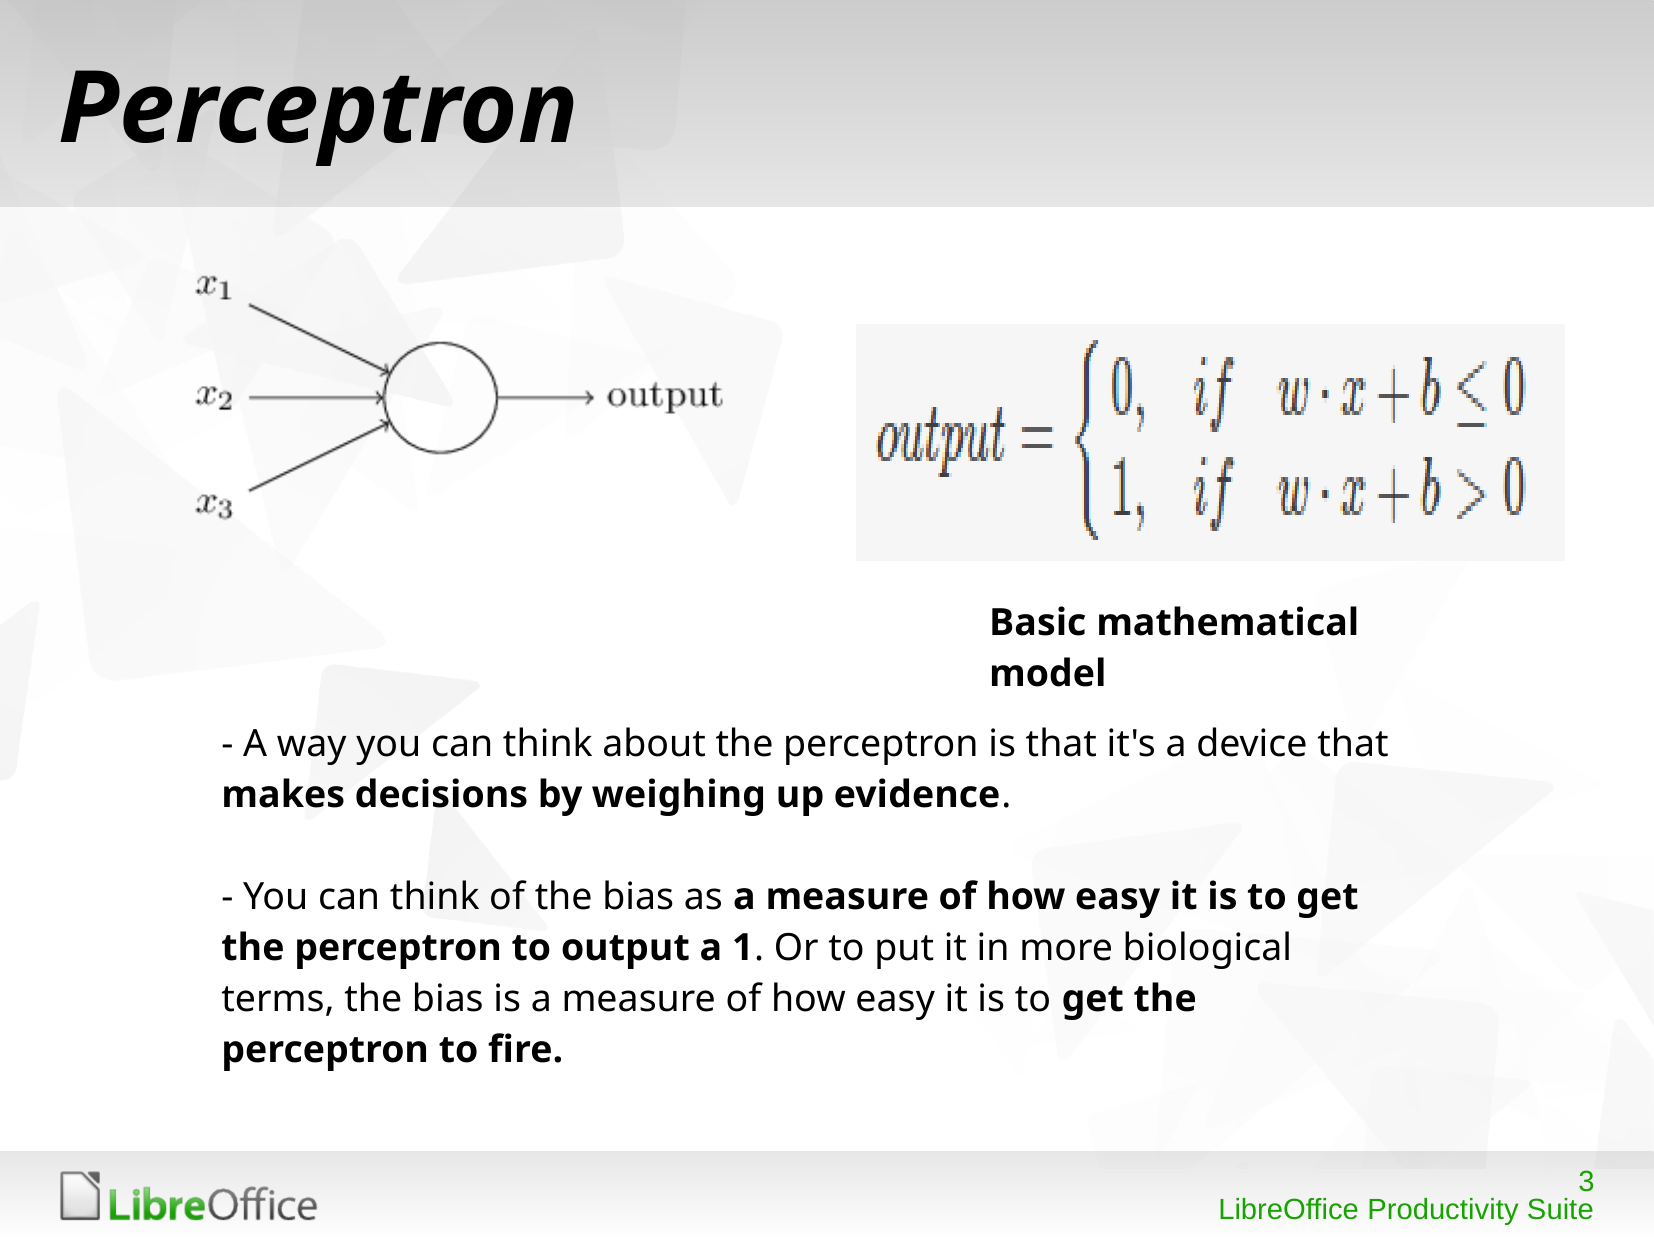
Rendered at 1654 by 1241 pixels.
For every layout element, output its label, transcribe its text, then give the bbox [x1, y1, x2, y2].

text_box [920, 995, 929, 1007]
text_box [730, 995, 742, 1009]
text_box [834, 995, 840, 1008]
text_box [821, 995, 827, 1006]
text_box [417, 995, 429, 1009]
text_box [387, 995, 397, 999]
picture [1068, 995, 1077, 1007]
text_box [1033, 995, 1045, 1009]
text_box [662, 995, 673, 1009]
text_box [535, 1001, 545, 1009]
title Perceptron [59, 29, 1595, 178]
text_box Basic mathematical model [974, 587, 1447, 650]
text_box - A way you can think about the perceptron is that it's a device that makes decisions by weighing up evidence. - You can think of the bias as a measure of how easy it is to get the perceptron to output a 1. Or to put it in more biological terms, the bias is a measure of how easy it is to get the perceptron to fire. [206, 708, 1418, 995]
picture [41, 1152, 337, 1240]
text_box [147, 738, 1063, 1118]
text_box [240, 995, 250, 999]
text_box [861, 995, 871, 999]
picture [0, 0, 783, 931]
text_box [700, 995, 710, 999]
picture [856, 324, 1654, 1169]
text_box [449, 1001, 459, 1009]
text_box [799, 995, 811, 1009]
text_box [622, 1001, 632, 1009]
text_box [881, 1001, 891, 1009]
text_box [602, 995, 612, 999]
